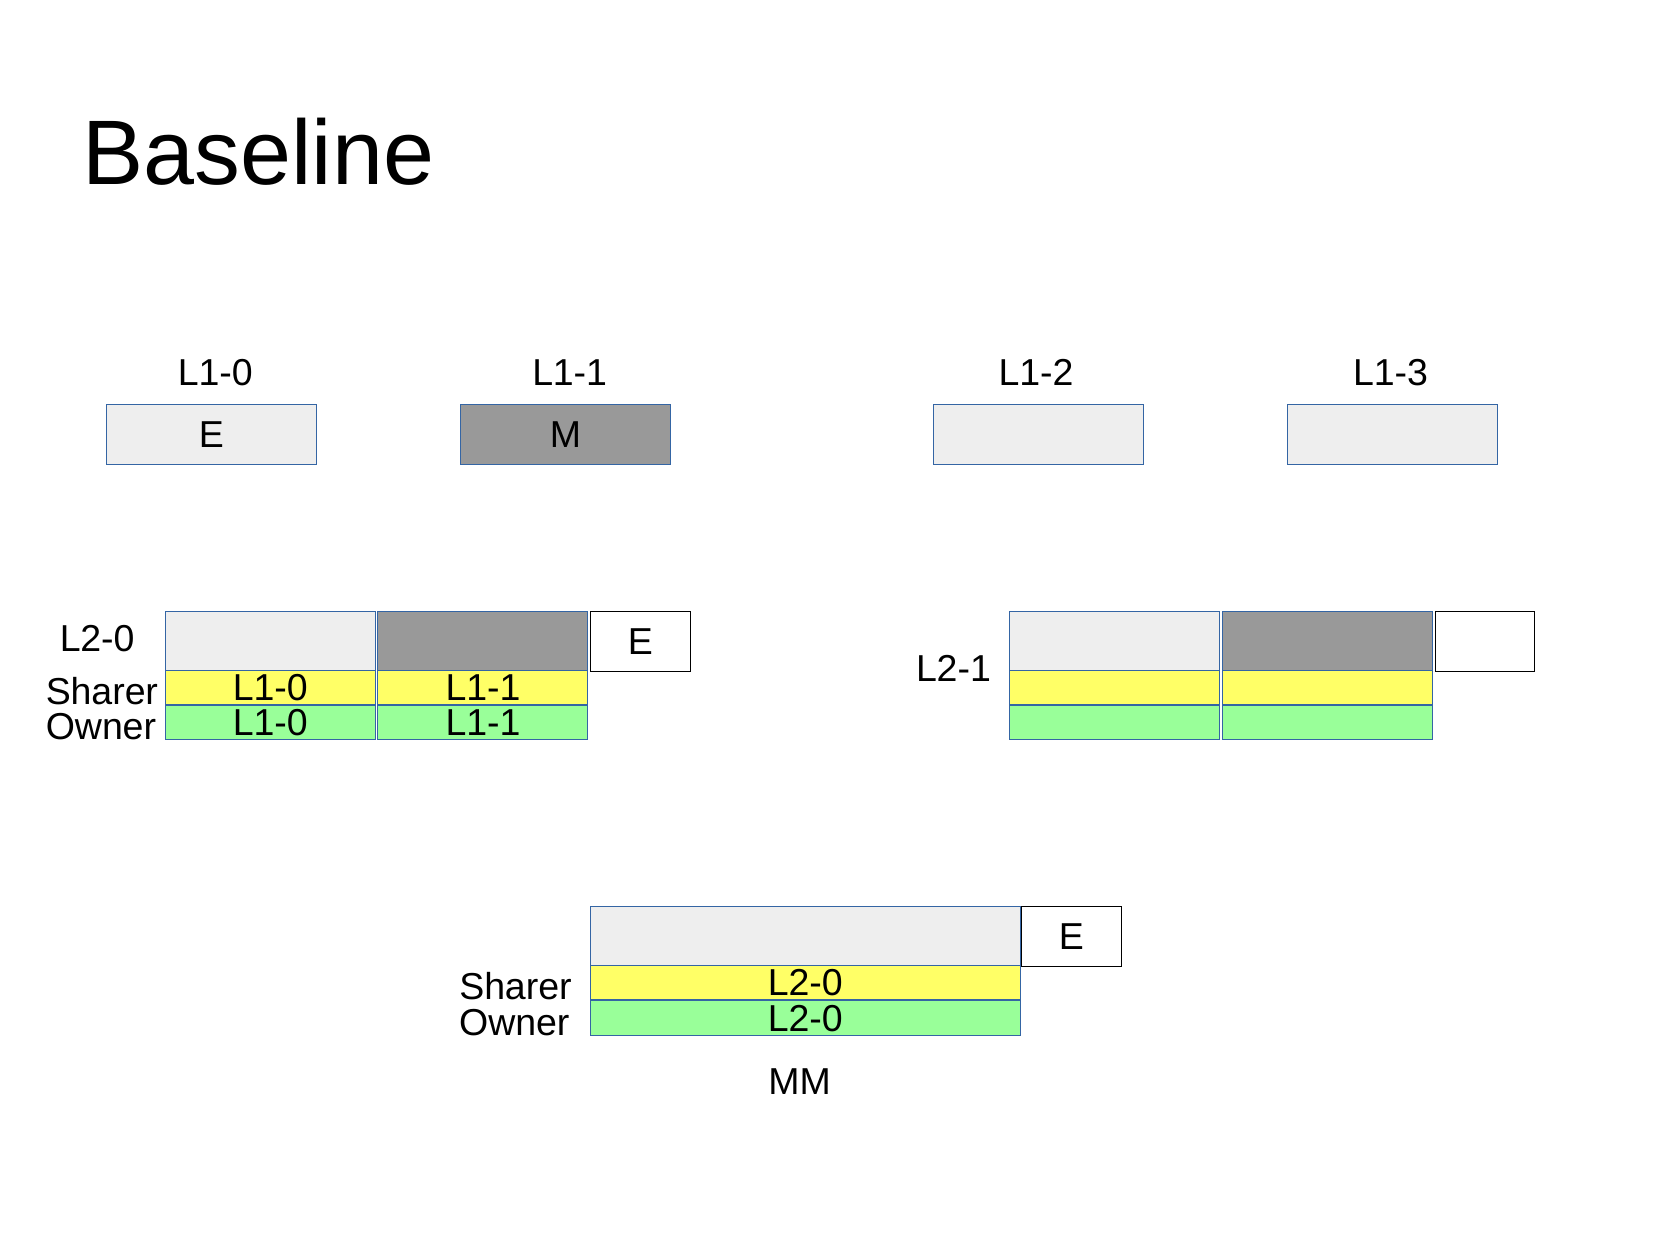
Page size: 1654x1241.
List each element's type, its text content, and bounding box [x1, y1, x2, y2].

text_box L1-1 [377, 670, 588, 705]
text_box Owner [31, 720, 171, 756]
text_box [590, 906, 1021, 965]
text_box Sharer [31, 662, 174, 720]
text_box Sharer [444, 958, 587, 1016]
text_box [933, 404, 1144, 465]
text_box L2-0 [45, 610, 181, 668]
text_box [1287, 404, 1498, 465]
text_box [1222, 611, 1433, 740]
text_box L1-1 [517, 344, 653, 402]
text_box E [106, 404, 317, 465]
text_box [1009, 611, 1220, 740]
text_box L2-0 [590, 1000, 1021, 1036]
text_box E [590, 611, 691, 672]
text_box L1-1 [377, 705, 588, 740]
text_box M [460, 404, 671, 465]
text_box [1435, 611, 1535, 672]
text_box L2-0 [590, 965, 1021, 1000]
text_box L1-2 [983, 344, 1119, 402]
text_box E [1021, 906, 1122, 967]
title Baseline [82, 49, 1571, 257]
text_box [174, 611, 376, 670]
text_box L1-0 [163, 344, 299, 402]
text_box L2-1 [901, 639, 1037, 697]
text_box Owner [444, 1016, 585, 1051]
text_box L1-0 [171, 705, 376, 740]
text_box MM [753, 1053, 889, 1111]
text_box L1-3 [1338, 344, 1474, 402]
text_box L1-0 [174, 670, 376, 705]
text_box [377, 611, 588, 670]
